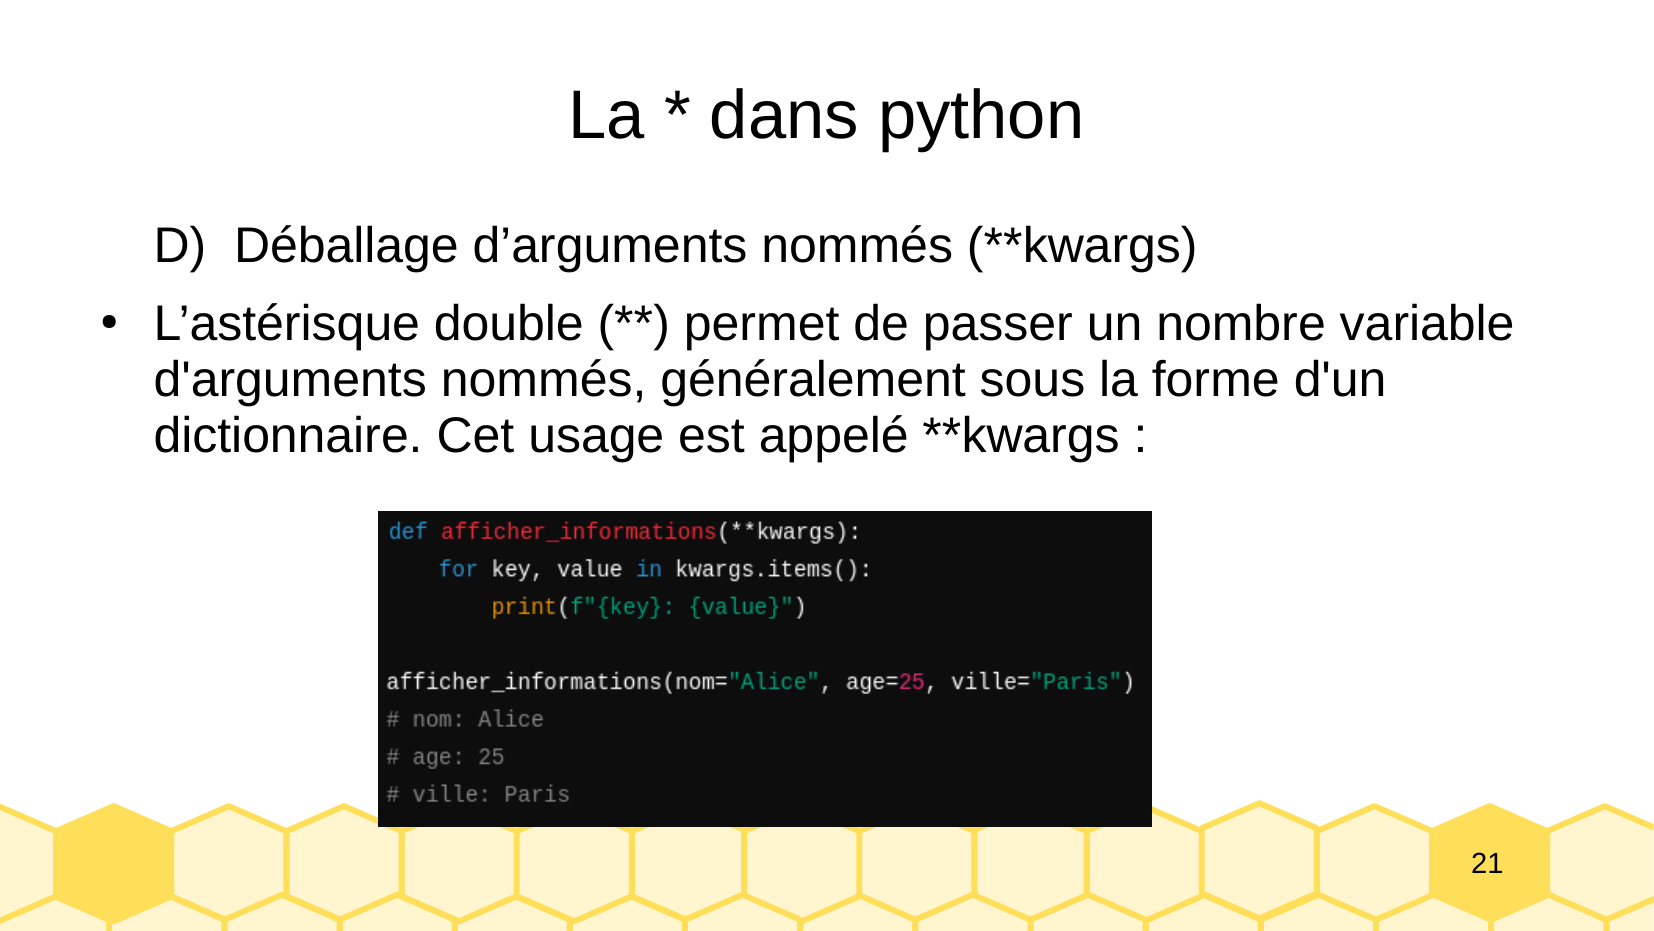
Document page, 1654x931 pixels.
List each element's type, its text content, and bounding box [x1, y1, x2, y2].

picture [378, 511, 1152, 827]
title La * dans python [82, 37, 1571, 193]
list D) Déballage d’arguments nommés (**kwargs) L’astérisque double (**) permet de passer un nombre variable d'arguments nommés, généralement sous la forme d'un dictionnaire. Cet usage est appelé **kwargs : [82, 217, 1571, 758]
